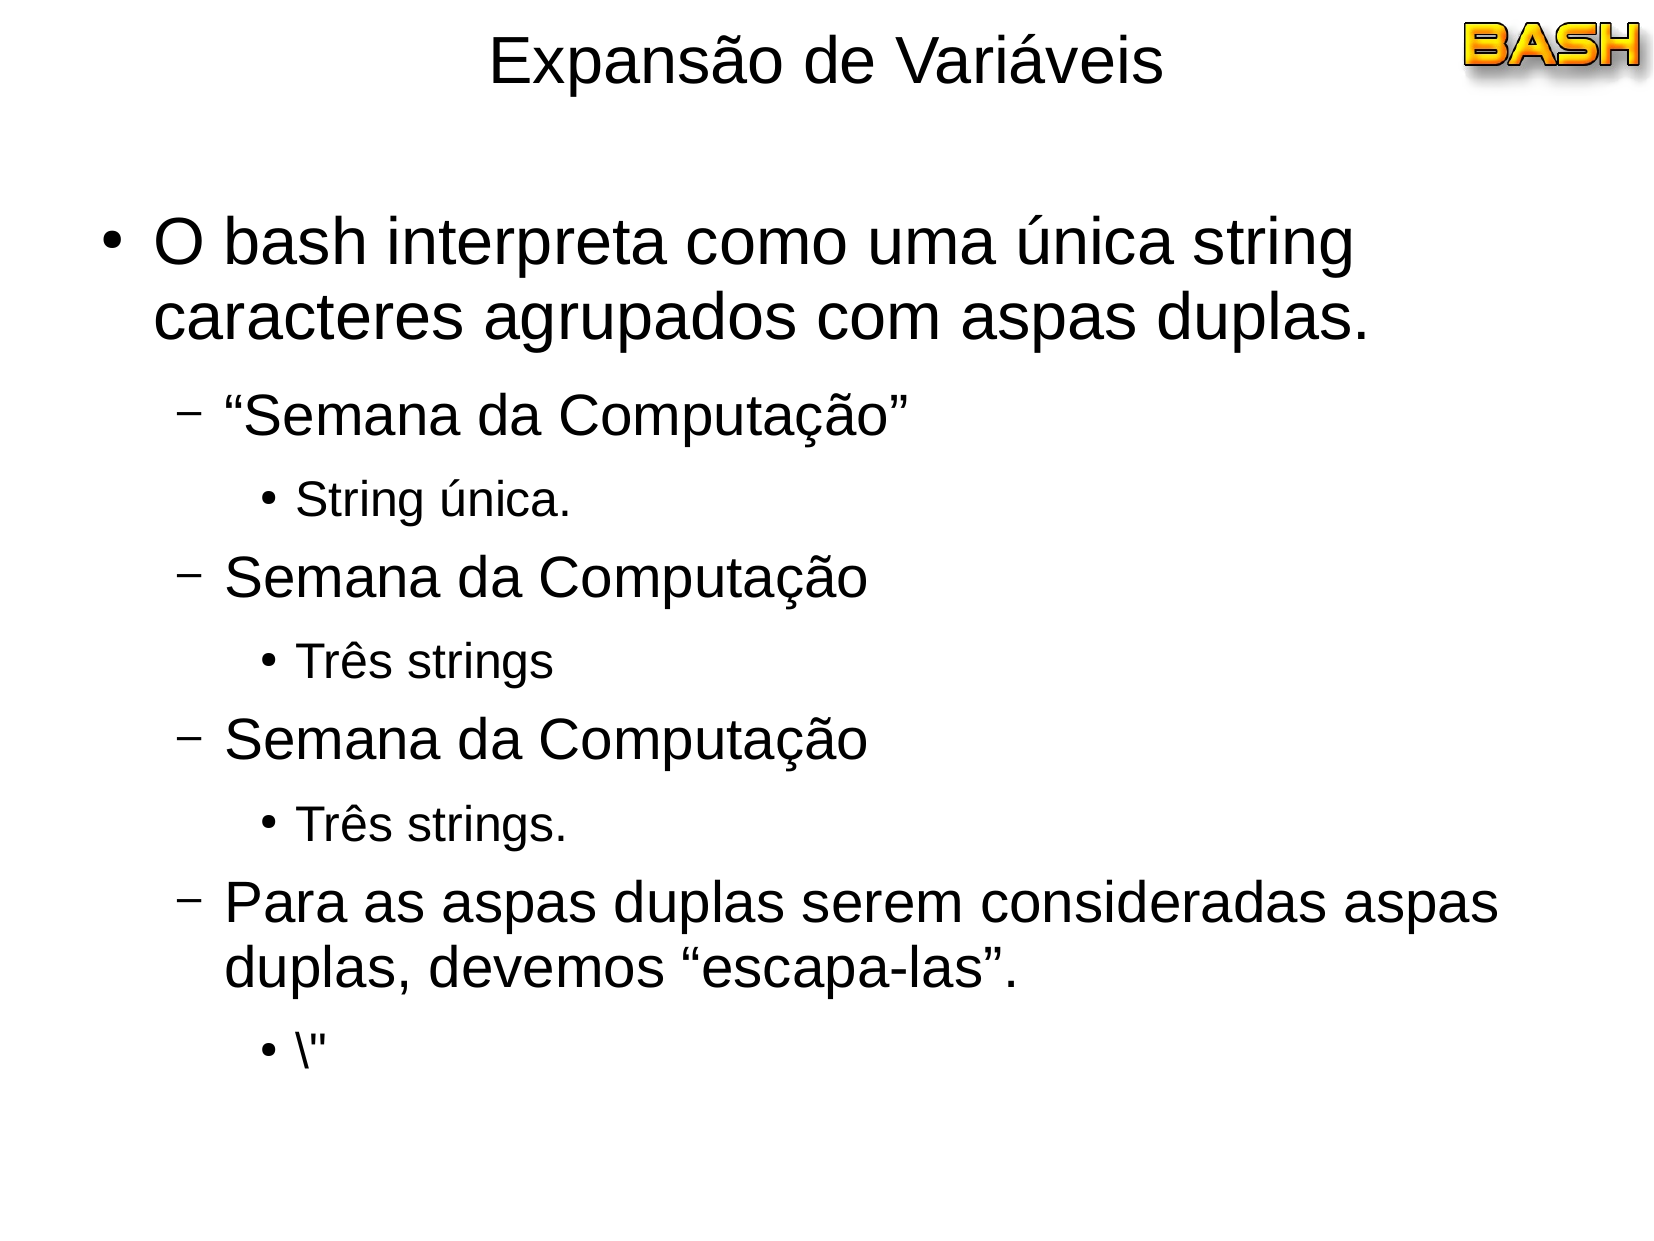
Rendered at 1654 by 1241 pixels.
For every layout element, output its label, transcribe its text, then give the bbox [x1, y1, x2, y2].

picture [1450, 0, 1654, 96]
title Expansão de Variáveis [82, 22, 1571, 98]
list O bash interpreta como uma única string caracteres agrupados com aspas duplas. “Semana da Computação” String única. Semana da Computação Três strings Semana da Computação Três strings. Para as aspas duplas serem consideradas aspas duplas, devemos “escapa-las”. \" [82, 203, 1571, 1079]
